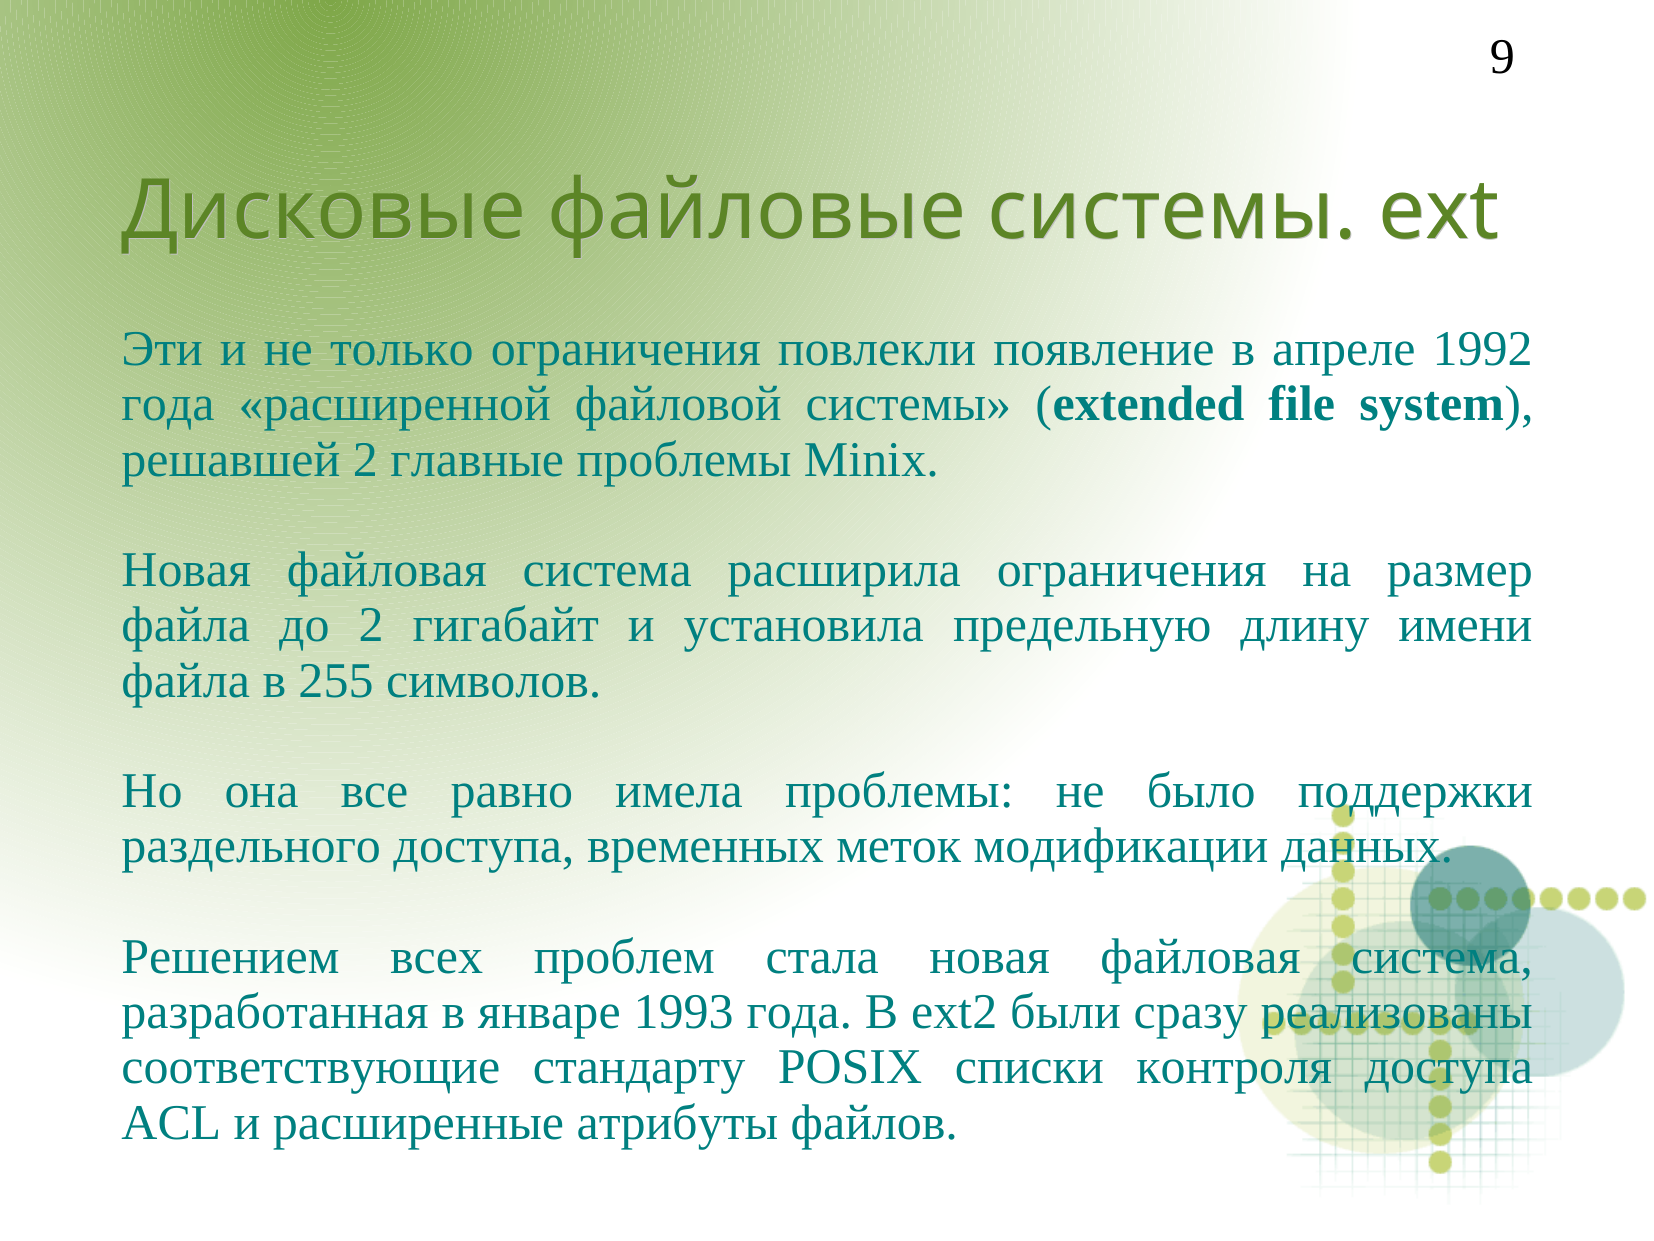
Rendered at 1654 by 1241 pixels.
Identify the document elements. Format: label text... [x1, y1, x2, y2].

subtitle Эти и не только ограничения повлекли появление в апреле 1992 года «расширенной файловой системы» (extended file system), решавшей 2 главные проблемы Minix. Новая файловая система расширила ограничения на размер файла до 2 гигабайт и установила предельную длину имени файла в 255 символов. Но она все равно имела проблемы: не было поддержки раздельного доступа, временных меток модификации данных. Решением всех проблем стала новая файловая система, разработанная в январе 1993 года. В ext2 были сразу реализованы соответствующие стандарту POSIX списки контроля доступа ACL и расширенные атрибуты файлов. [121, 312, 1534, 1158]
text_box <номер> [1500, 29, 1654, 89]
picture [1224, 792, 1654, 1211]
title Дисковые файловые системы. ext [121, 102, 1534, 311]
